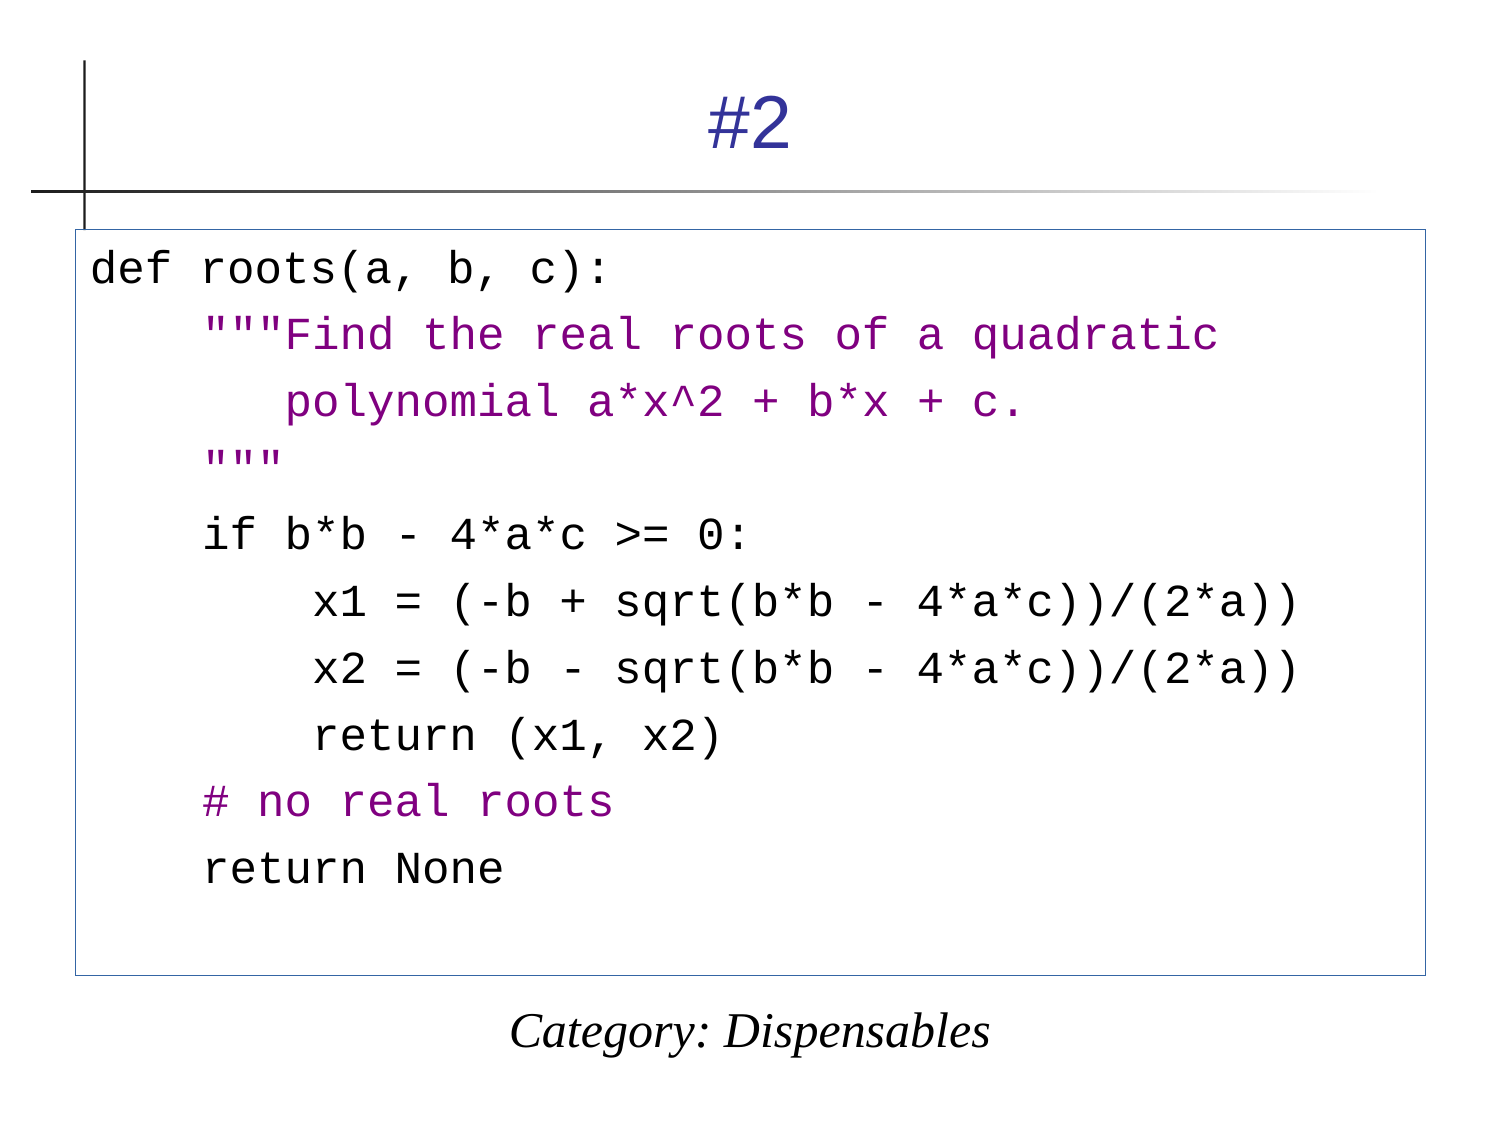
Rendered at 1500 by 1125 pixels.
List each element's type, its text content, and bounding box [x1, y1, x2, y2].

title #2 [50, 37, 1450, 201]
text_box Category: Dispensables [165, 990, 1336, 1065]
list def roots(a, b, c): """Find the real roots of a quadratic polynomial a*x^2 + b*x + c. """ if b*b - 4*a*c >= 0: x1 = (-b + sqrt(b*b - 4*a*c))/(2*a)) x2 = (-b - sqrt(b*b - 4*a*c))/(2*a)) return (x1, x2) # no real roots return None [75, 229, 1426, 976]
